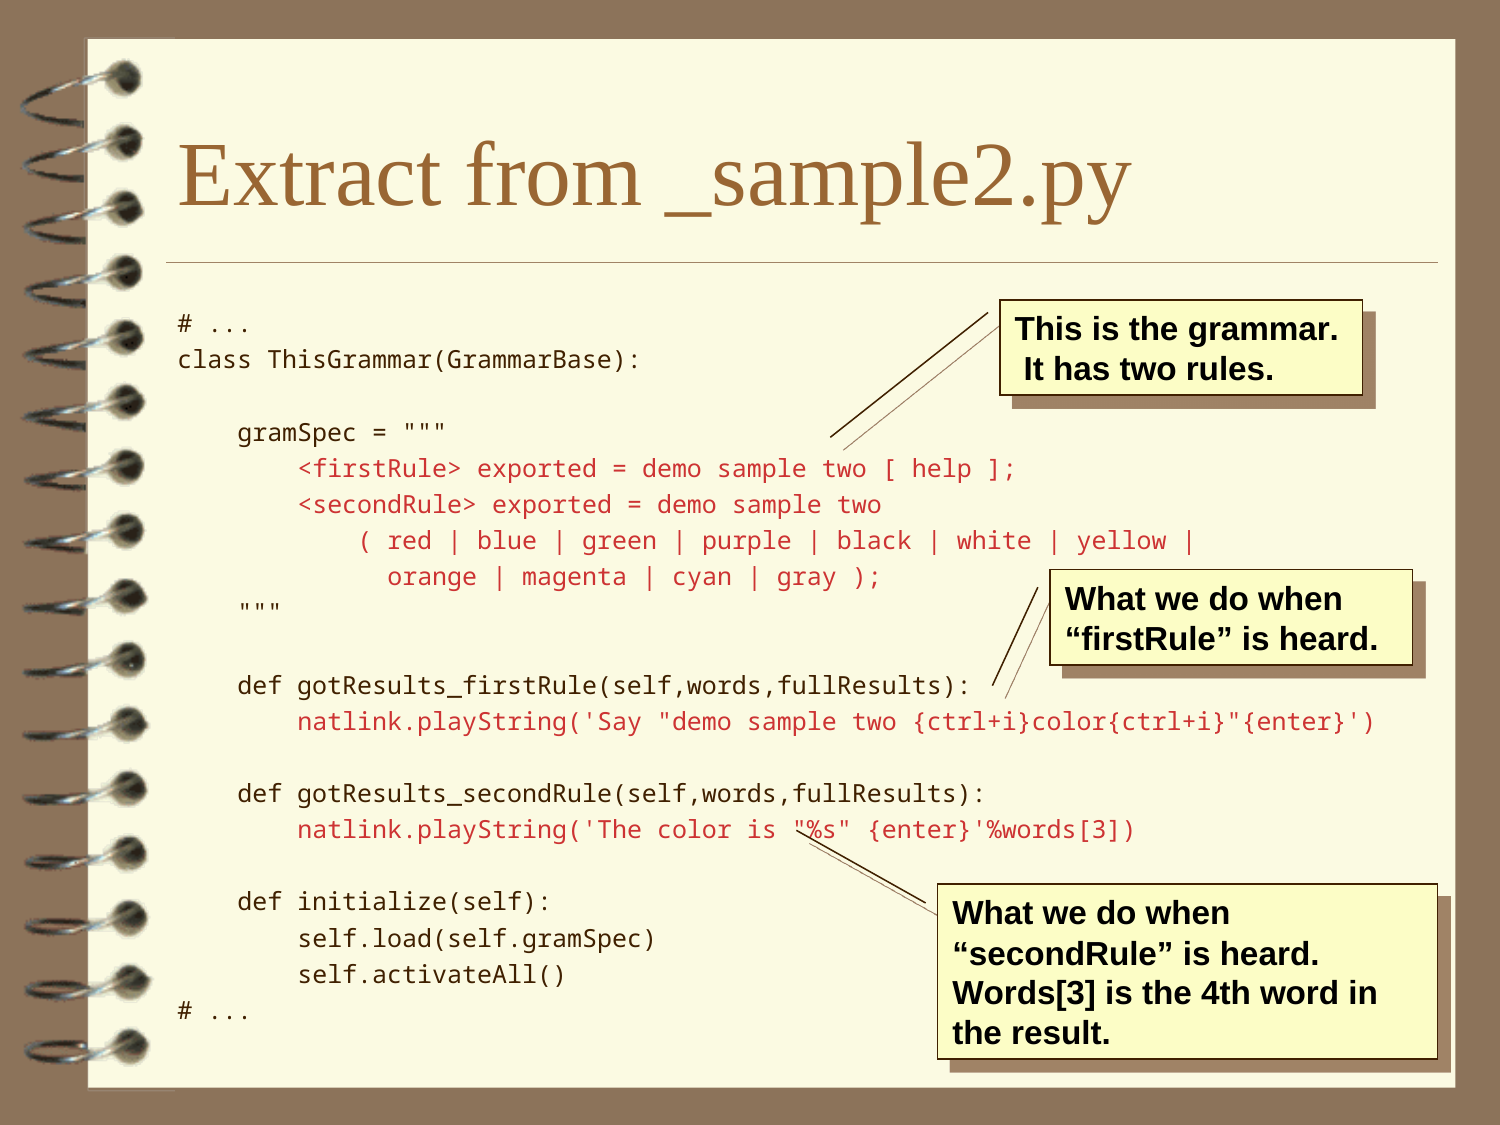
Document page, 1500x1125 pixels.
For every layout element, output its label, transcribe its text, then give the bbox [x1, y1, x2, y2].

list # ... class ThisGrammar(GrammarBase): gramSpec = """ <firstRule> exported = demo sample two [ help ]; <secondRule> exported = demo sample two ( red | blue | green | purple | black | white | yellow | orange | magenta | cyan | gray ); """ def gotResults_firstRule(self,words,fullResults): natlink.playString('Say "demo sample two {ctrl+i}color{ctrl+i}"{enter}') def gotResults_secondRule(self,words,fullResults): natlink.playString('The color is "%s" {enter}'%words[3]) def initialize(self): self.load(self.gramSpec) self.activateAll() # ... [162, 299, 1438, 976]
title Extract from _sample2.py [162, 74, 1438, 263]
picture [0, 0, 175, 1125]
text_box What we do when “secondRule” is heard. Words[3] is the 4th word in the result. [937, 884, 1438, 1059]
text_box What we do when “firstRule” is heard. [1050, 569, 1413, 665]
text_box This is the grammar. It has two rules. [1000, 300, 1363, 395]
